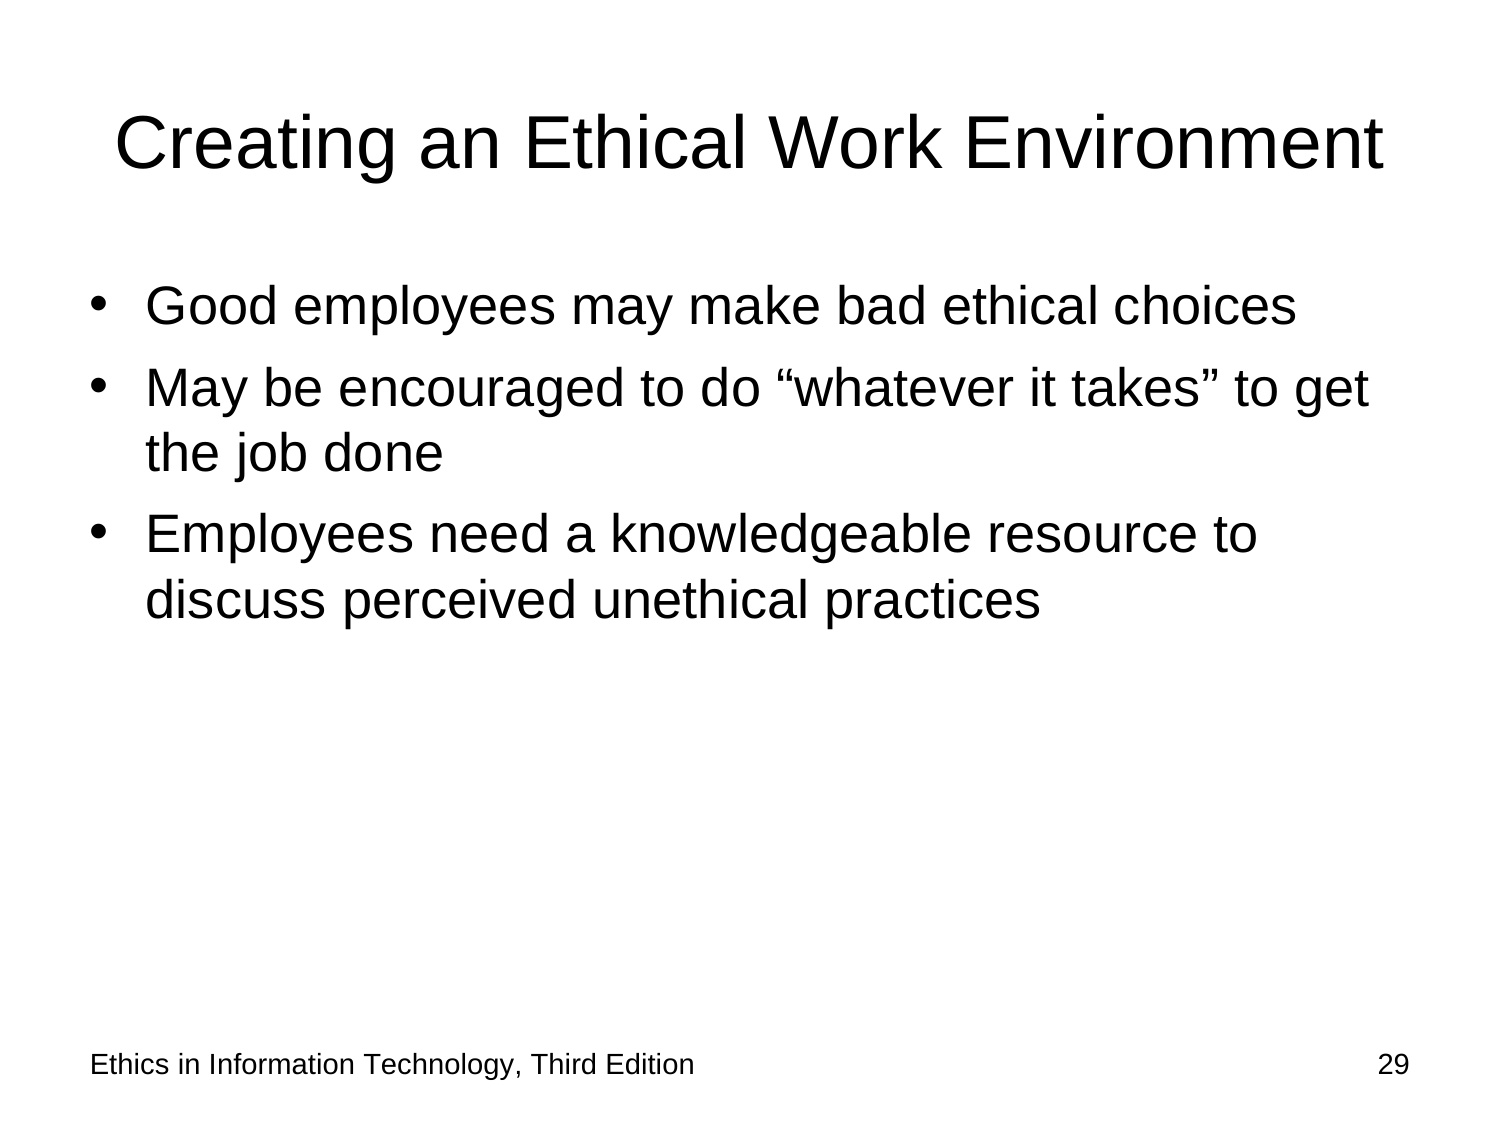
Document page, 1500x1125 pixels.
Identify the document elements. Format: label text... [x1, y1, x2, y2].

text_box <number> [1074, 1037, 1425, 1103]
title Creating an Ethical Work Environment [75, 86, 1426, 192]
list Good employees may make bad ethical choices May be encouraged to do “whatever it takes” to get the job done Employees need a knowledgeable resource to discuss perceived unethical practices [75, 262, 1426, 723]
text_box Ethics in Information Technology, Third Edition [74, 1037, 1074, 1103]
